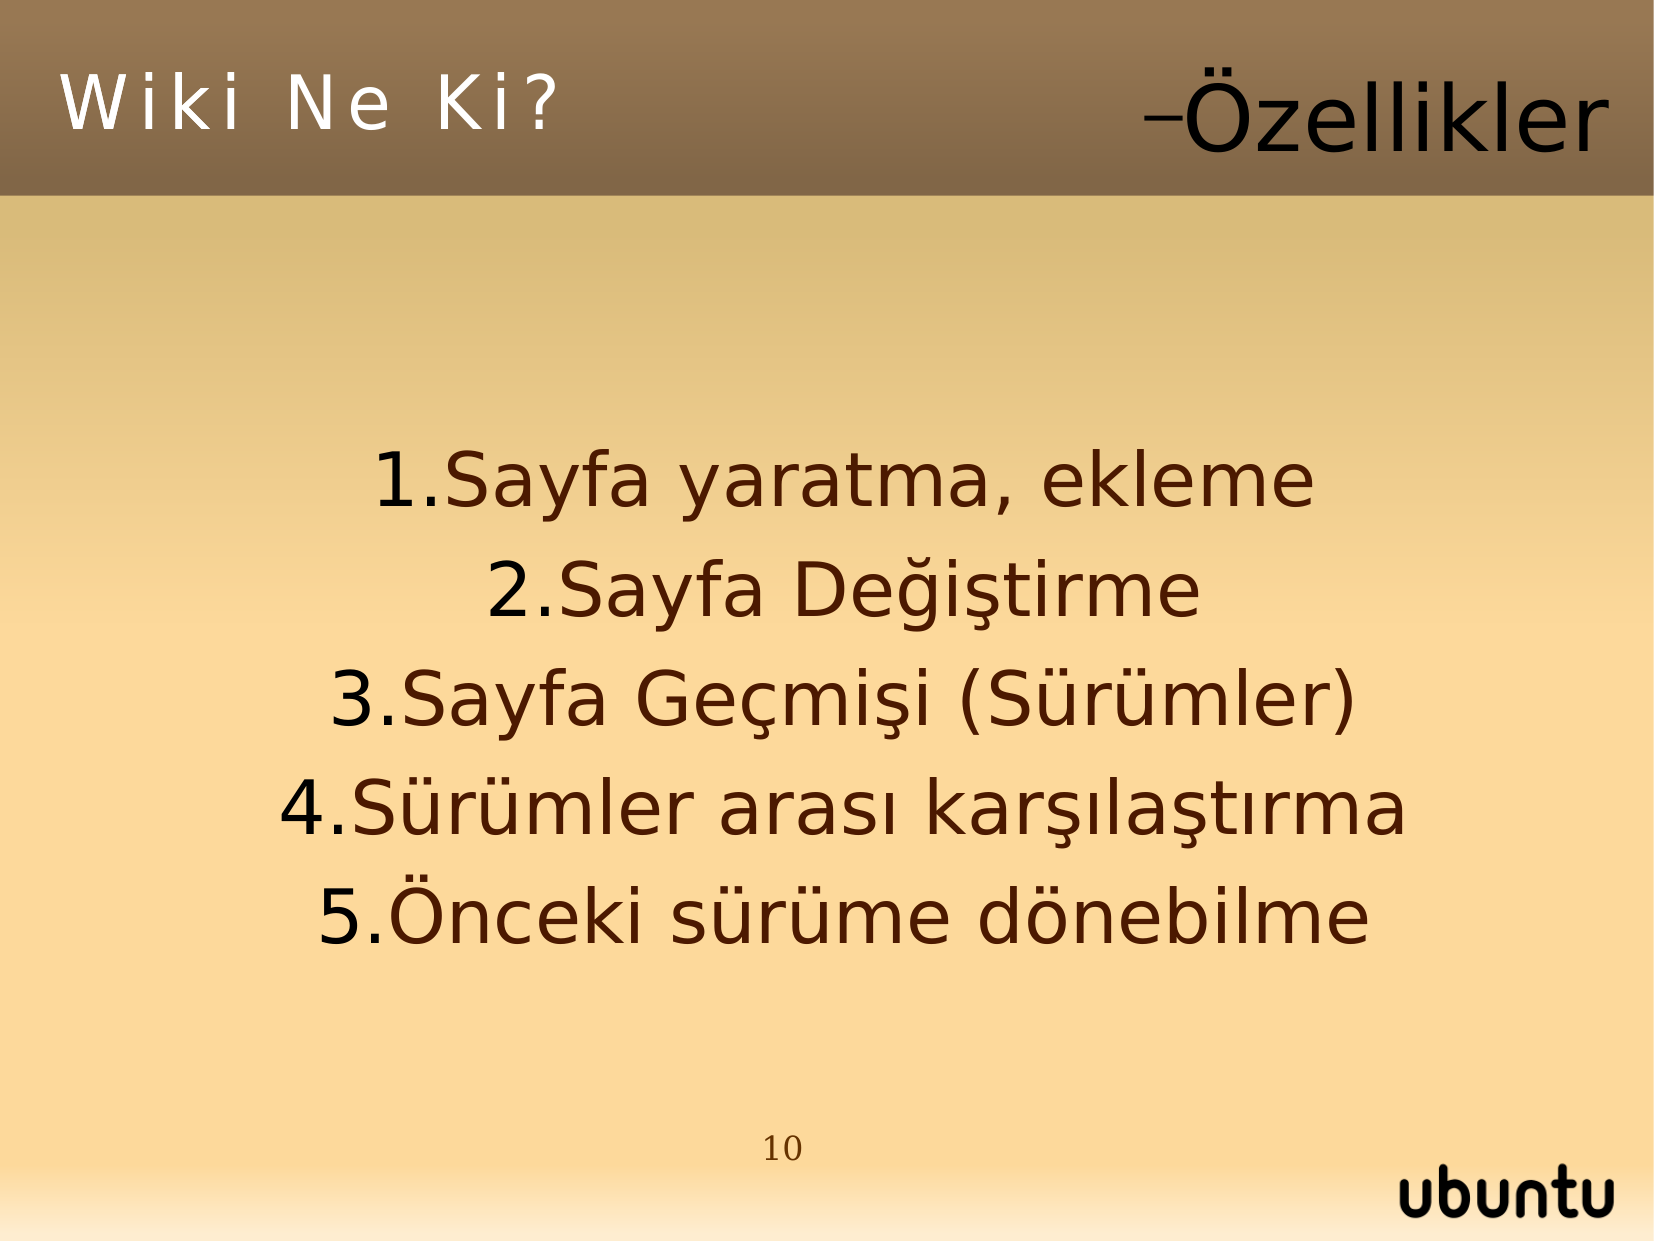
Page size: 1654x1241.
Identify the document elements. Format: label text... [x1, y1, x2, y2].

title Wiki Ne Ki? [59, 29, 1595, 178]
picture [0, 0, 1654, 1241]
list Sayfa yaratma, ekleme Sayfa Değiştirme Sayfa Geçmişi (Sürümler) Sürümler arası karşılaştırma Önceki sürüme dönebilme [82, 290, 1571, 1109]
text_box Özellikler [1092, 59, 1625, 181]
